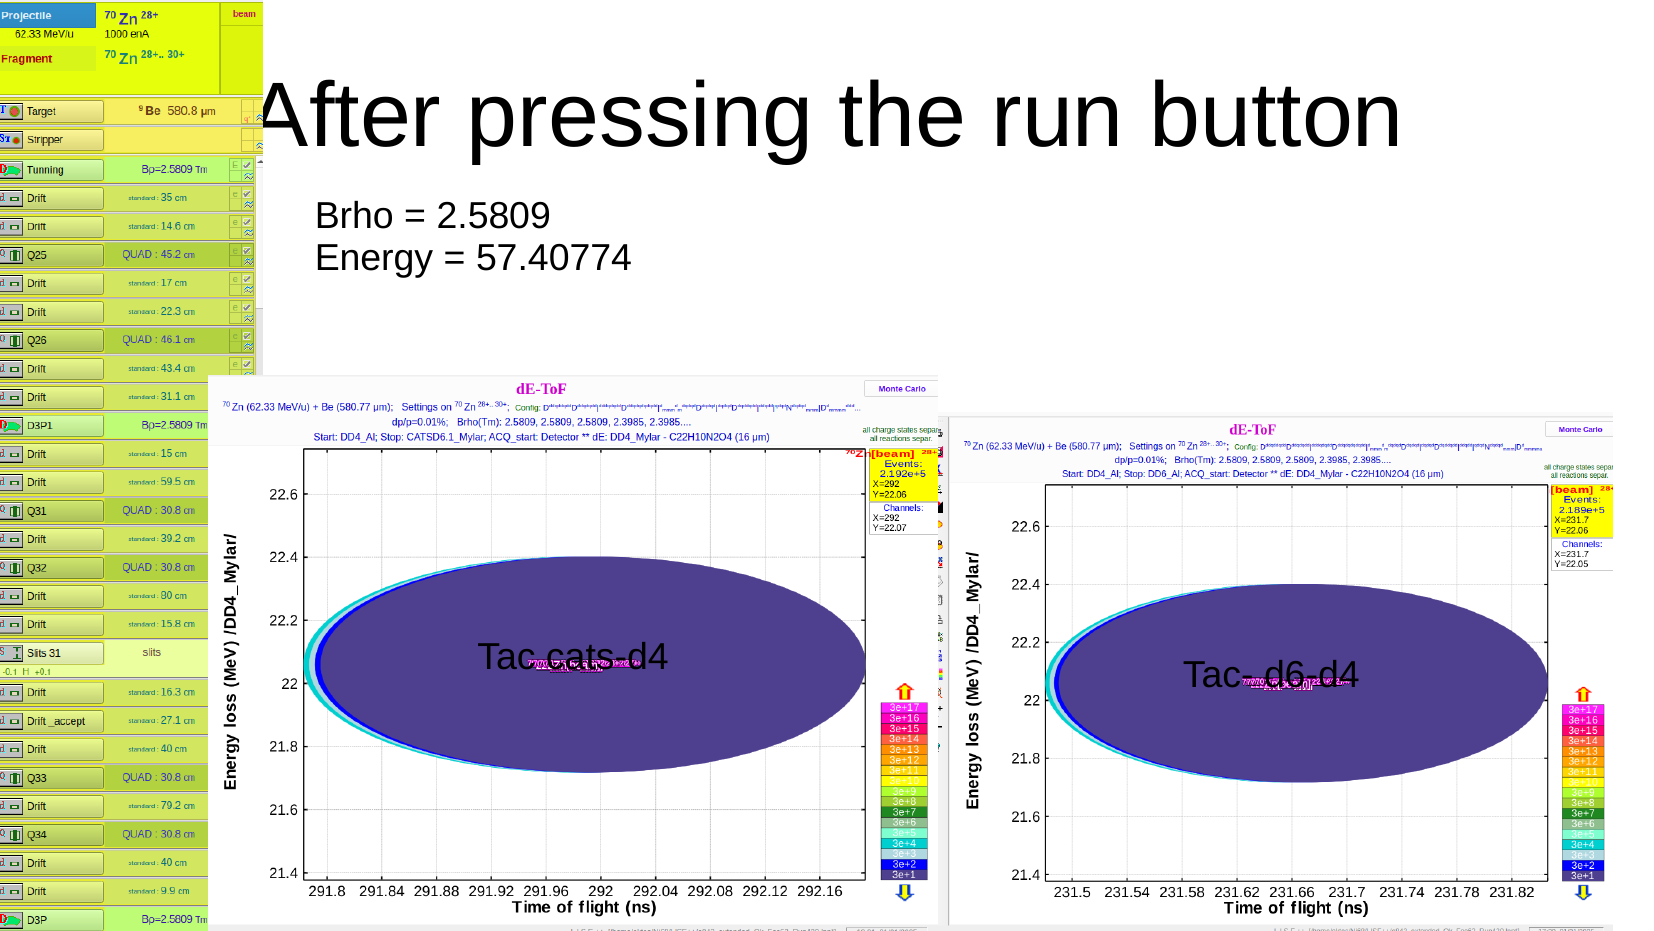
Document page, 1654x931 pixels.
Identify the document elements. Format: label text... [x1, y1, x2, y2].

title After pressing the run button [263, 37, 1571, 193]
picture [0, 0, 1613, 931]
text_box Brho = 2.5809 Energy = 57.40774 [300, 187, 676, 287]
